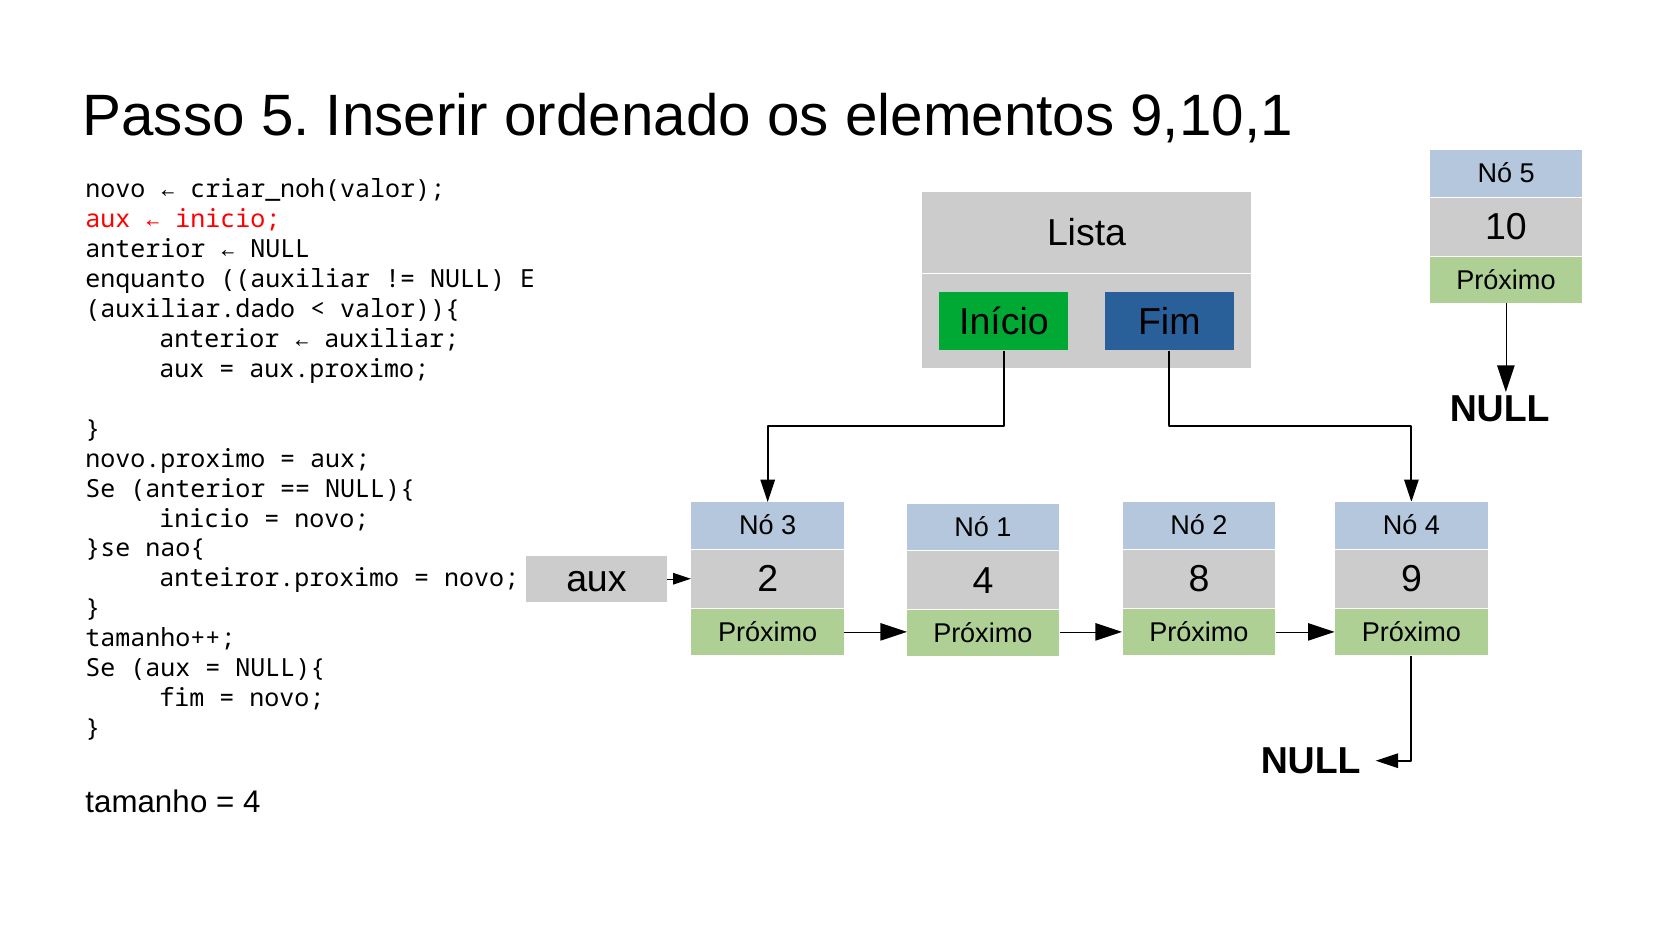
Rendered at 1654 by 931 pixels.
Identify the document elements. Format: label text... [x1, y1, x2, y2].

text_box Início [938, 291, 1069, 351]
text_box Próximo [906, 609, 1060, 657]
text_box Próximo [1334, 608, 1489, 656]
text_box aux [525, 555, 668, 603]
text_box Nó 3 [690, 501, 845, 550]
text_box Nó 4 [1334, 501, 1489, 550]
text_box 10 [1429, 198, 1583, 256]
text_box Próximo [1429, 256, 1583, 304]
text_box Nó 5 [1429, 149, 1583, 198]
text_box NULL [1435, 380, 1565, 438]
text_box Próximo [690, 608, 845, 656]
text_box Nó 1 [906, 503, 1060, 551]
title Passo 5. Inserir ordenado os elementos 9,10,1 [82, 37, 1571, 193]
text_box [921, 273, 1252, 369]
text_box NULL [1246, 732, 1376, 790]
text_box Nó 2 [1122, 501, 1276, 550]
text_box novo ← criar_noh(valor); aux ← inicio; anterior ← NULL enquanto ((auxiliar != NULL) E (auxiliar.dado < valor)){ anterior ← auxiliar; aux = aux.proximo; } novo.proximo = aux; Se (anterior == NULL){ inicio = novo; }se nao{ anteiror.proximo = novo; } tamanho++; Se (aux = NULL){ fim = novo; } [70, 165, 615, 779]
text_box tamanho = 4 [70, 779, 276, 827]
text_box Fim [1104, 291, 1235, 351]
text_box Lista [921, 191, 1252, 273]
text_box Próximo [1122, 608, 1276, 656]
text_box 8 [1122, 550, 1276, 608]
text_box 9 [1334, 550, 1489, 608]
text_box 4 [906, 551, 1060, 609]
text_box 2 [690, 550, 845, 608]
